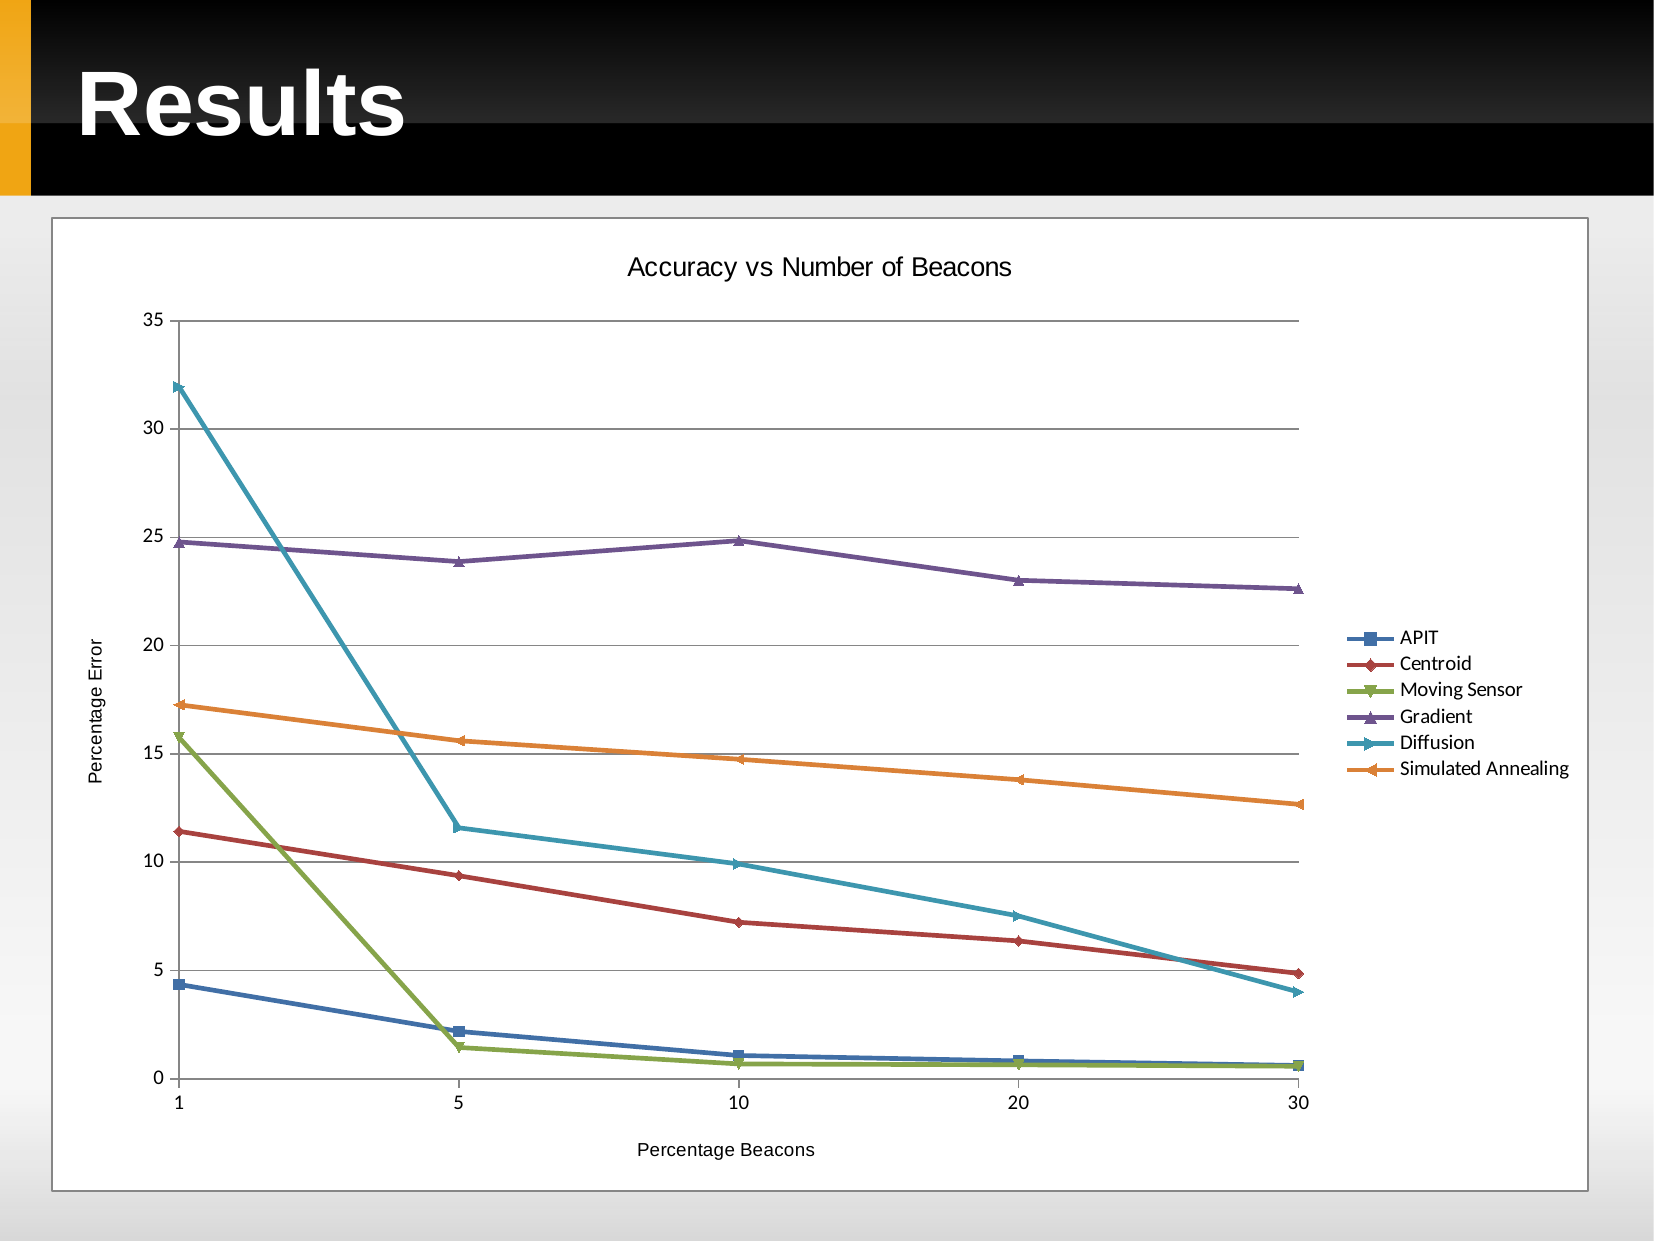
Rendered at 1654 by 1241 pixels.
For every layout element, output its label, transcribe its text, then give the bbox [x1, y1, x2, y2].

chart [51, 217, 1589, 1193]
title Results [76, 7, 1565, 200]
picture [0, 0, 1654, 1241]
